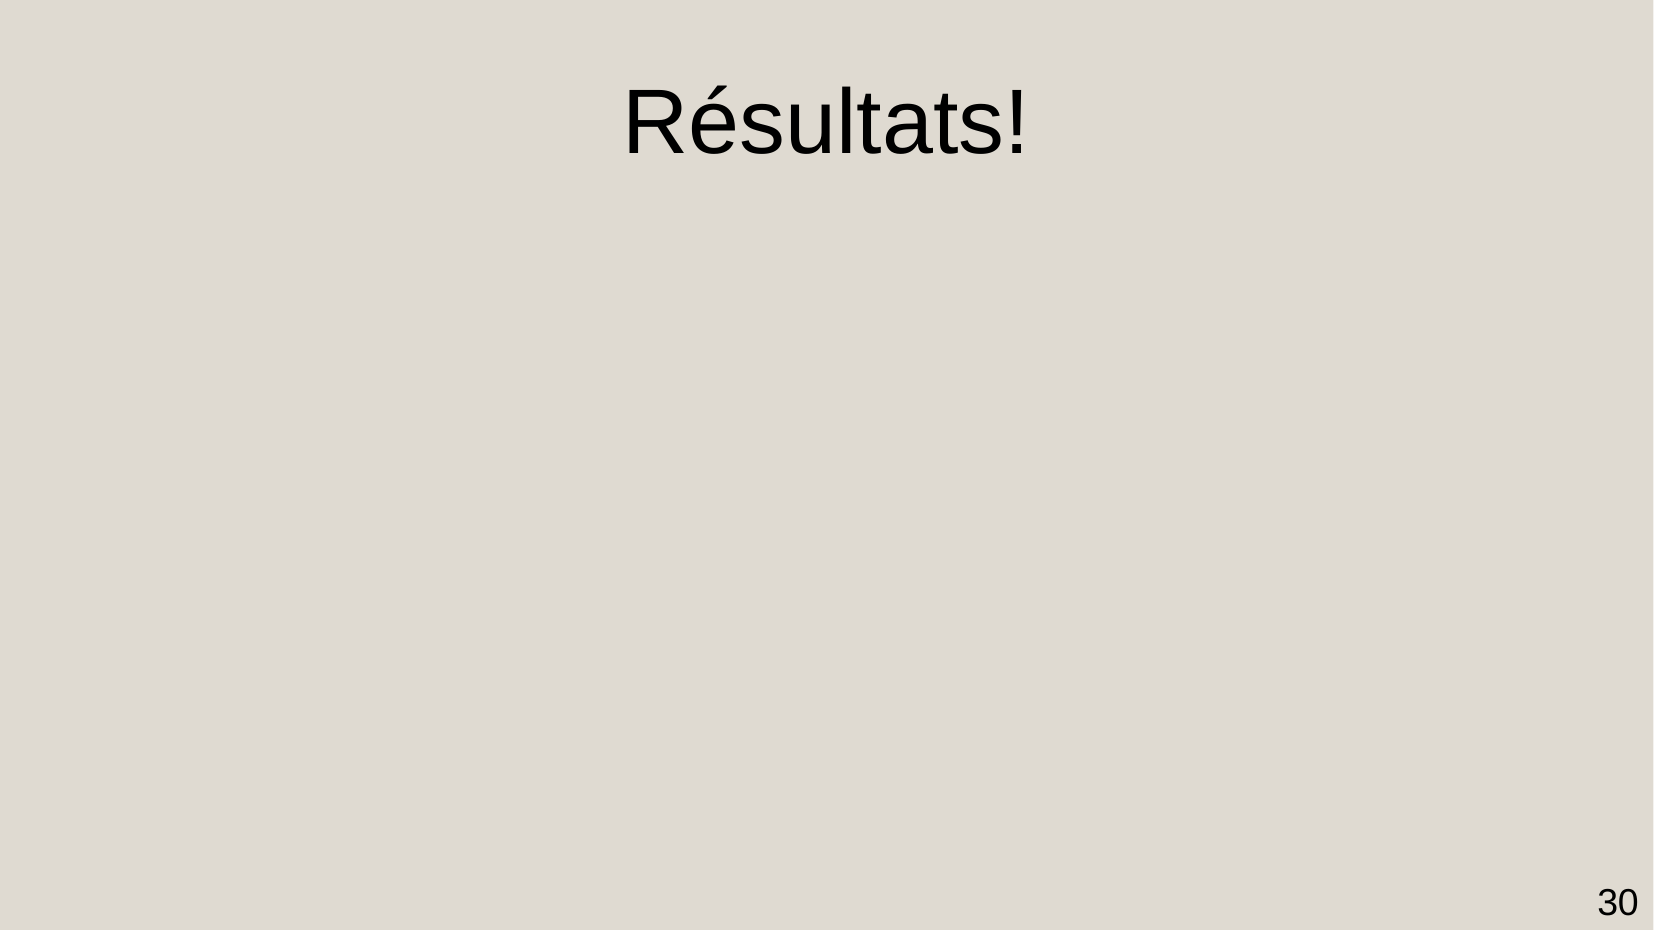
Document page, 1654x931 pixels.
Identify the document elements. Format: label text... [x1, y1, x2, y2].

text_box <number> [1509, 873, 1654, 931]
title Résultats! [82, 44, 1571, 200]
